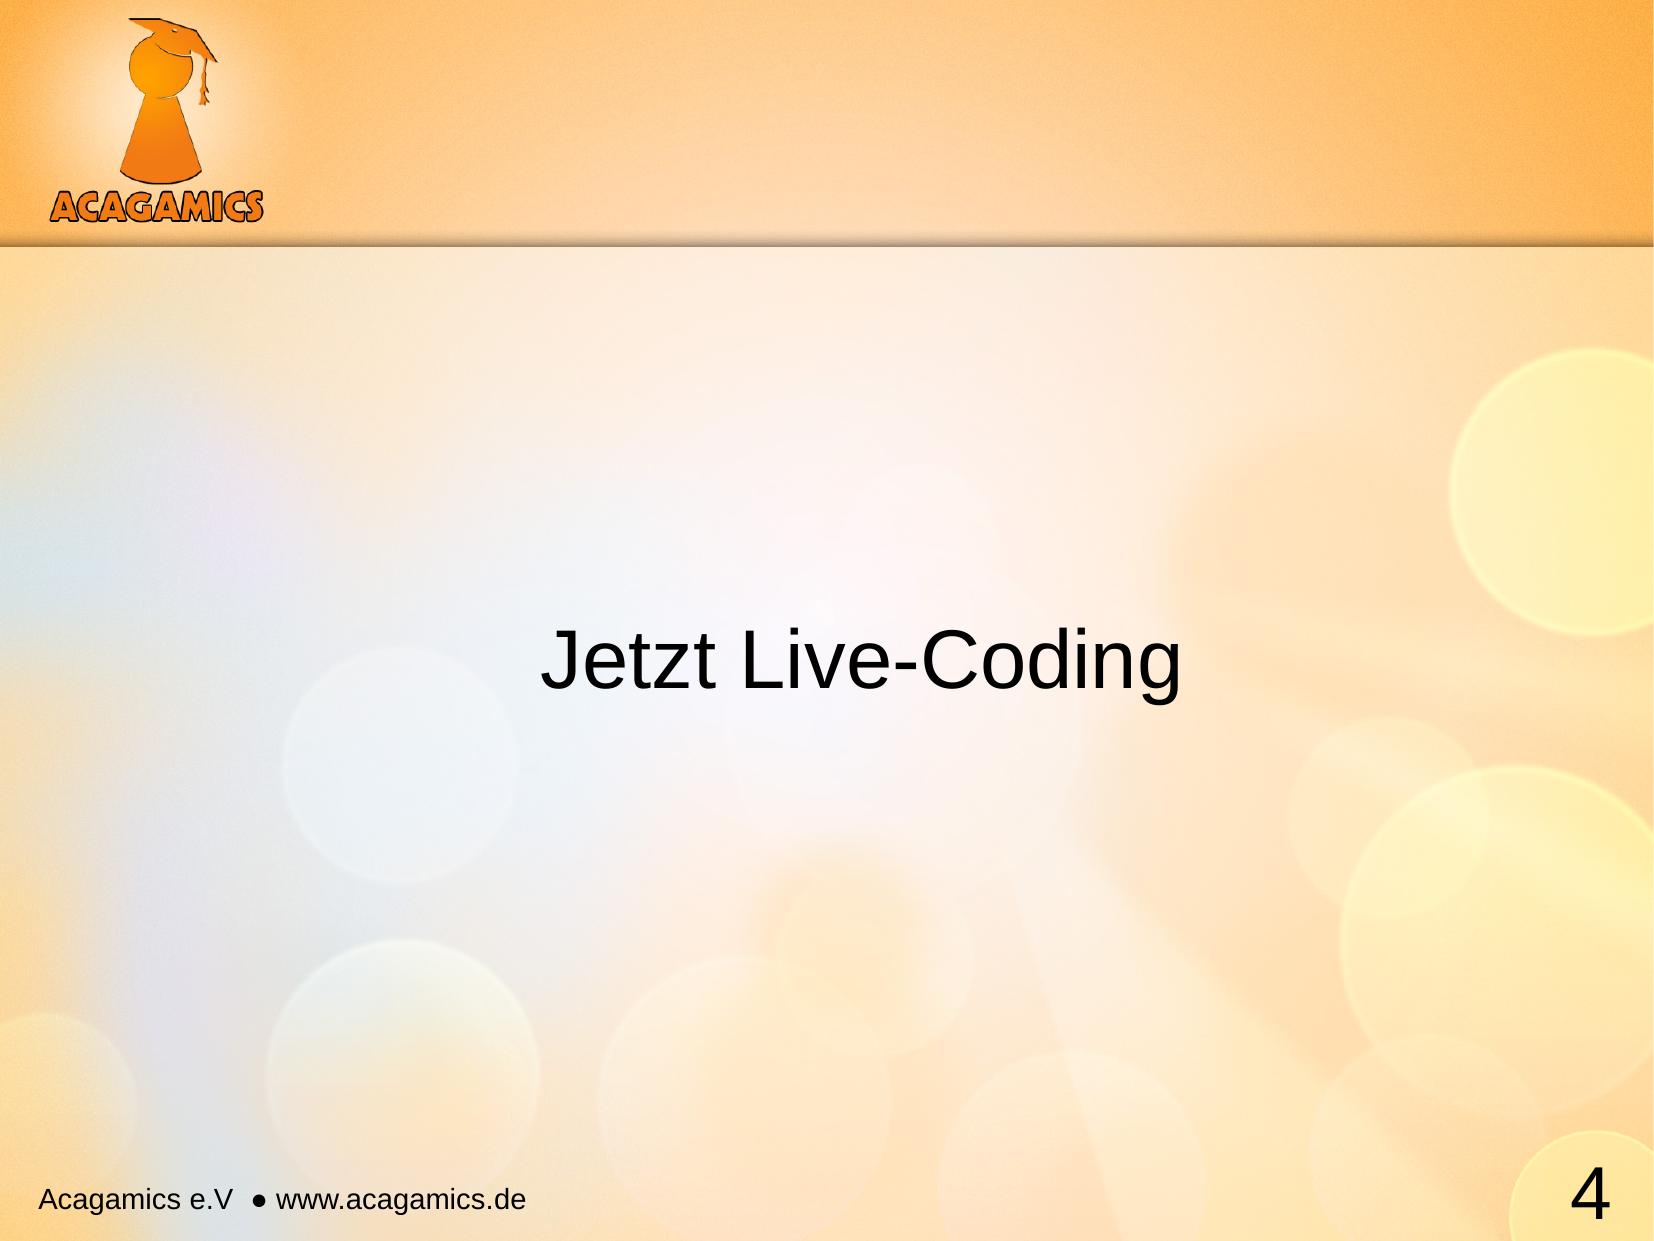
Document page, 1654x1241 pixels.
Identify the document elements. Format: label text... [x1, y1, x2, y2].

picture [0, 0, 1654, 1241]
list Jetzt Live-Coding [82, 290, 1571, 1109]
